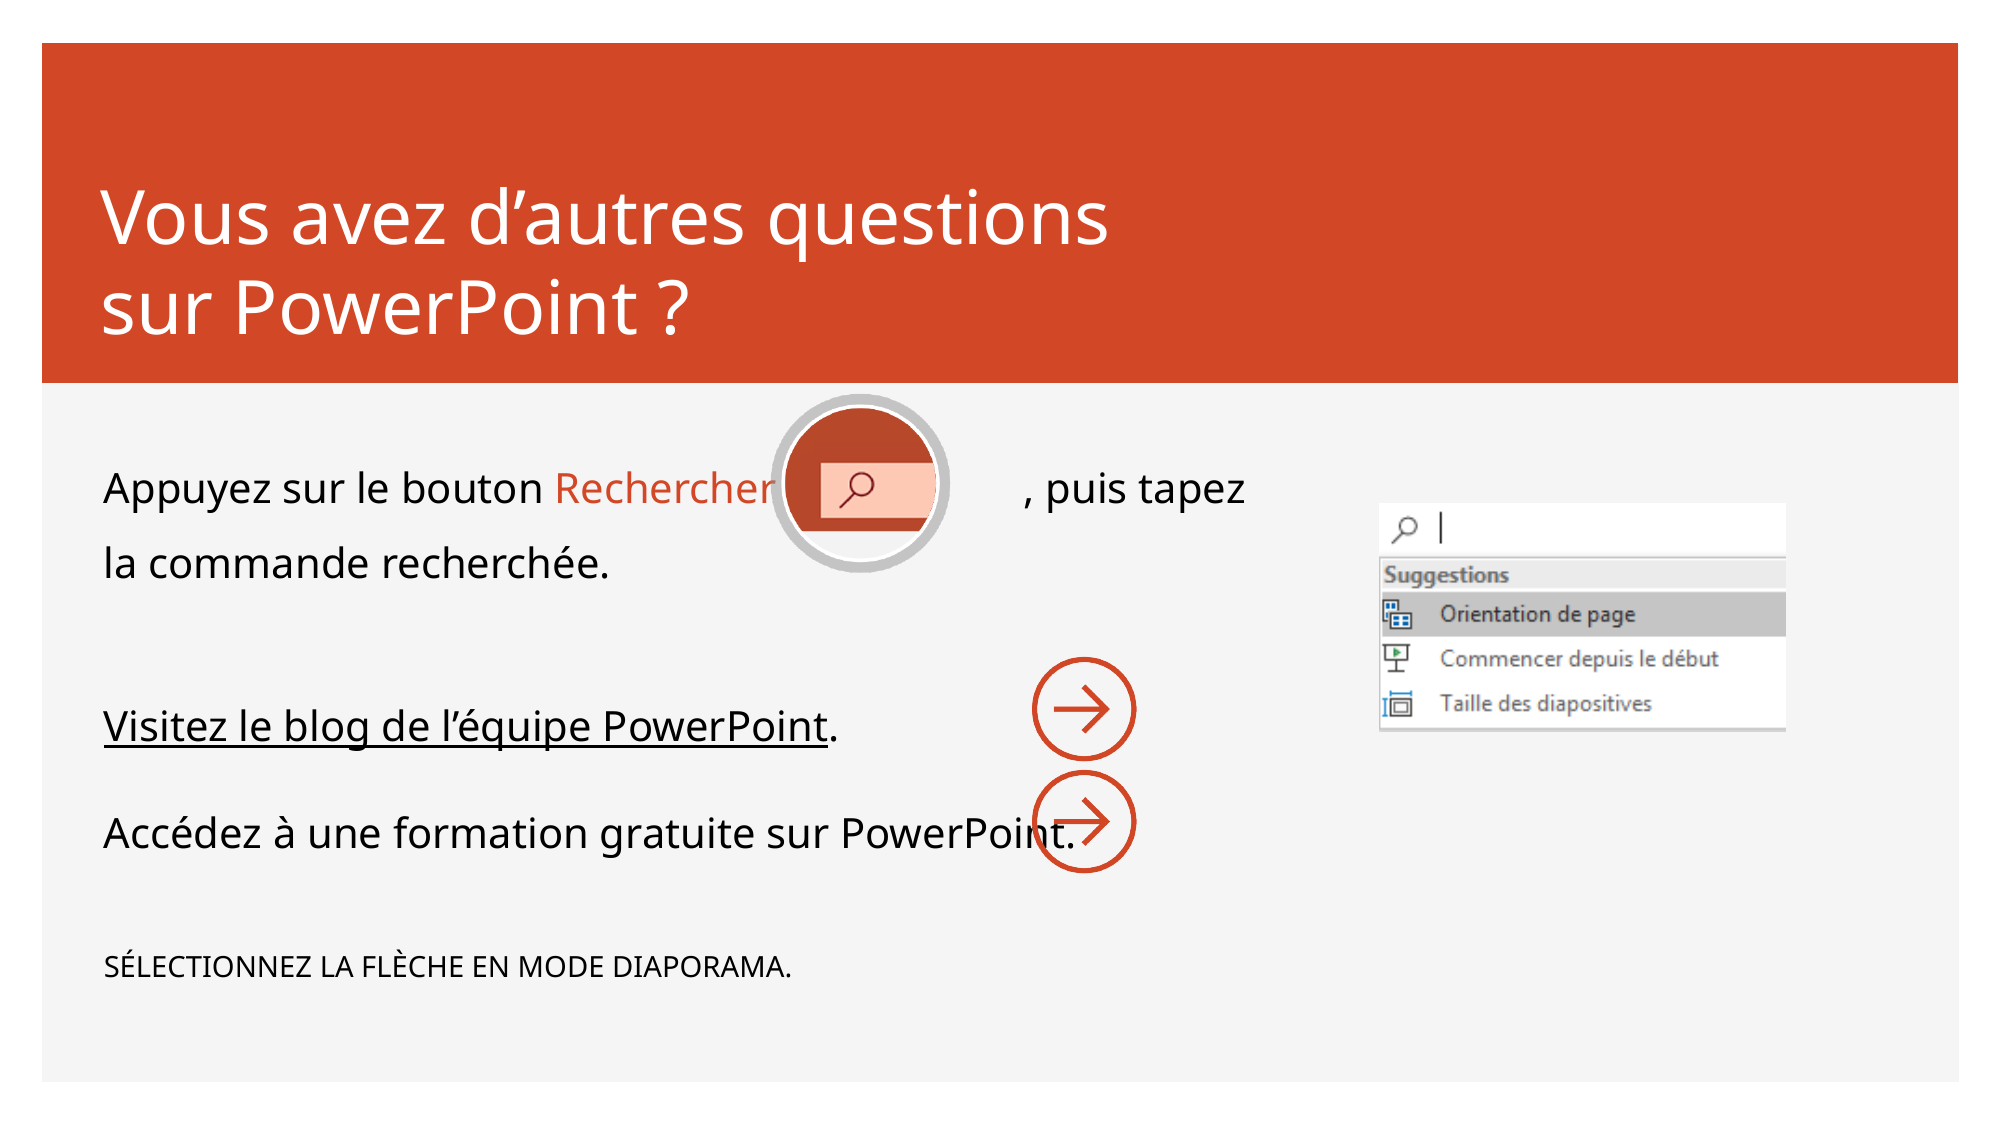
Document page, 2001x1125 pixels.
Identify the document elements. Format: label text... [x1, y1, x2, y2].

picture [755, 385, 965, 581]
list Appuyez sur le bouton Rechercher , puis tapez la commande recherchée. Visitez le blog de l’équipe PowerPoint. Accédez à une formation gratuite sur PowerPoint. [88, 428, 1291, 1082]
picture [1029, 767, 1139, 877]
picture [1029, 654, 1139, 764]
title Vous avez d’autres questions sur PowerPoint ? [85, 148, 1214, 358]
text_box SÉLECTIONNEZ LA FLÈCHE EN MODE DIAPORAMA. [88, 941, 1105, 992]
picture [1379, 503, 1786, 732]
